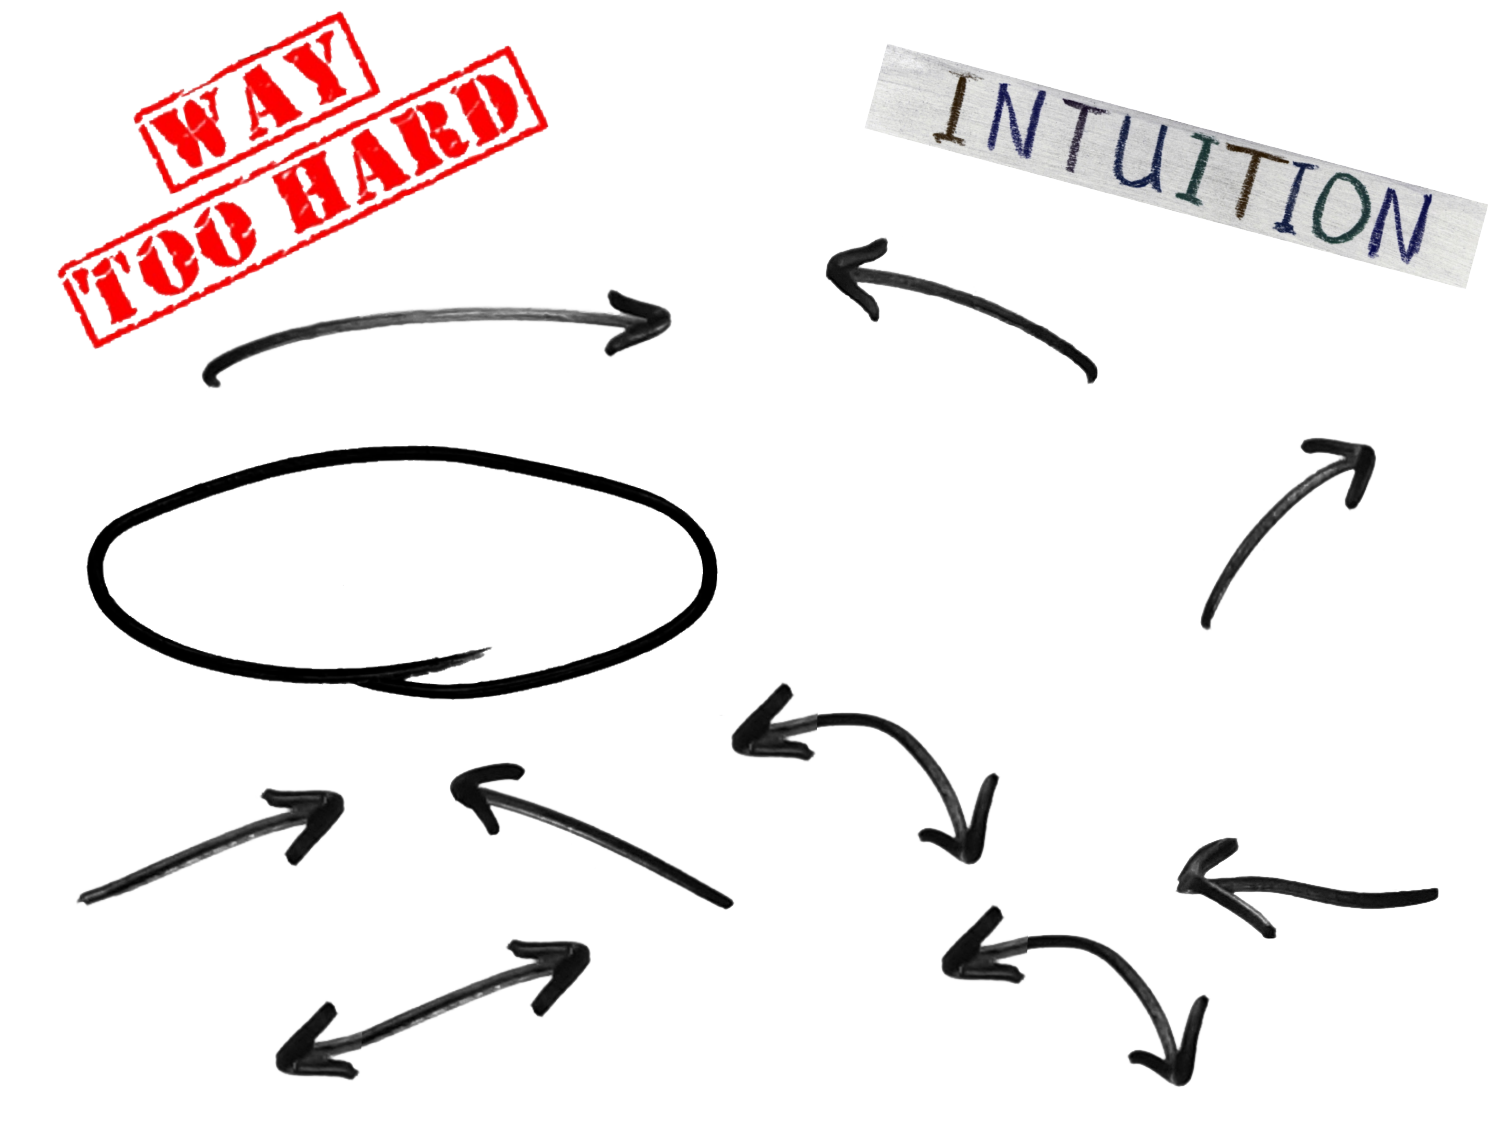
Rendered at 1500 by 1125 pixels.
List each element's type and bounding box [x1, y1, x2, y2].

picture [864, 43, 1488, 289]
picture [825, 236, 1098, 385]
picture [449, 762, 735, 911]
picture [729, 639, 1439, 1105]
picture [73, 412, 725, 716]
picture [1200, 437, 1377, 633]
picture [0, 0, 750, 392]
picture [273, 938, 592, 1082]
picture [73, 787, 346, 908]
